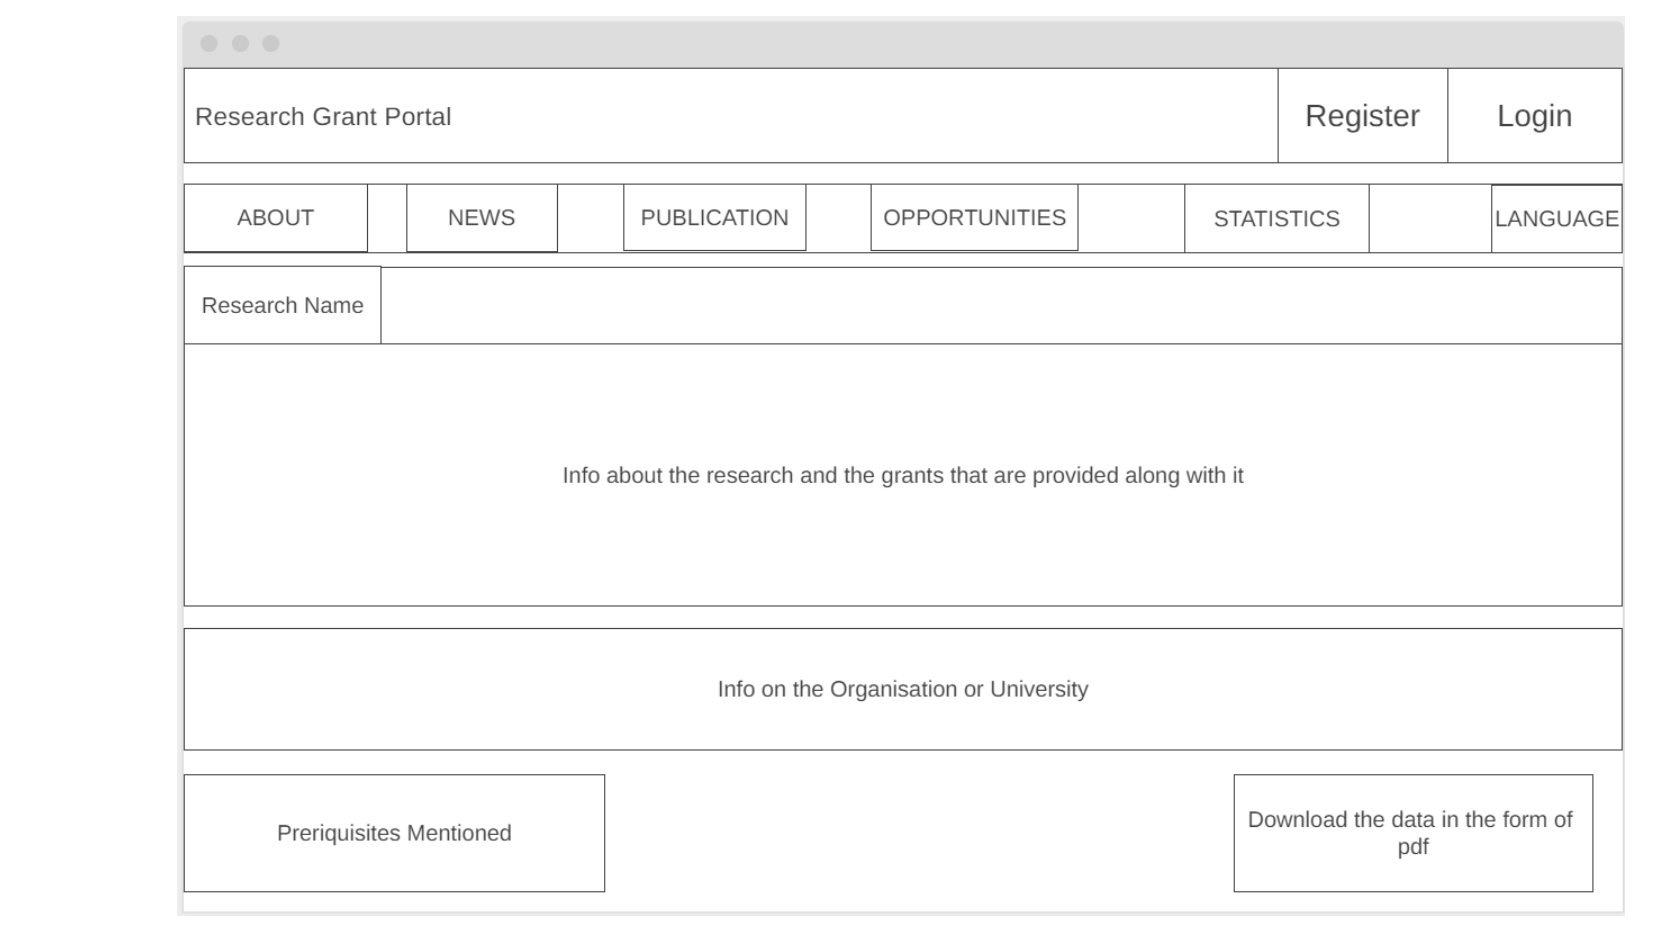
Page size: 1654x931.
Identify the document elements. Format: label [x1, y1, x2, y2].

picture [177, 16, 1625, 916]
